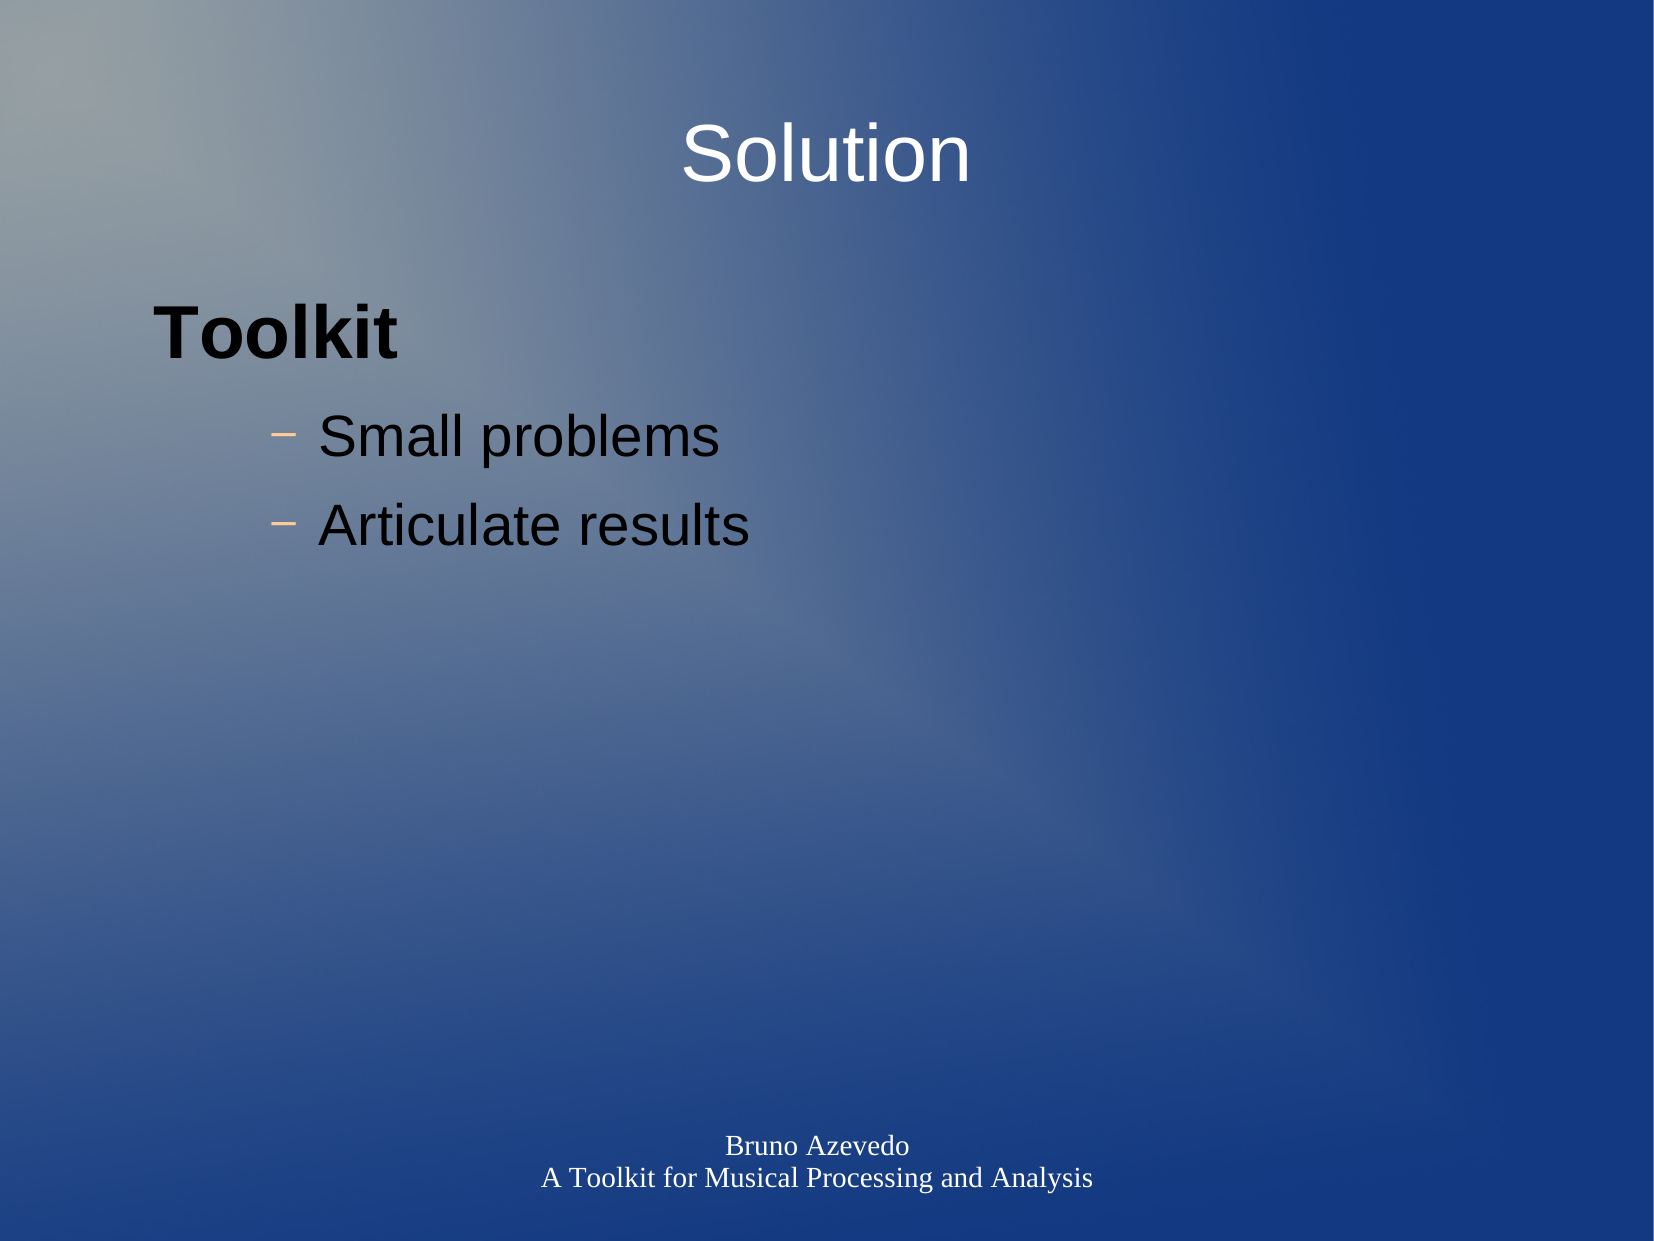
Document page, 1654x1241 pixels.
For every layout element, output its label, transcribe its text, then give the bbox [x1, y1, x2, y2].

title Solution [82, 49, 1571, 257]
list Toolkit Small problems Articulate results [82, 290, 1571, 1010]
picture [0, 0, 1654, 1241]
